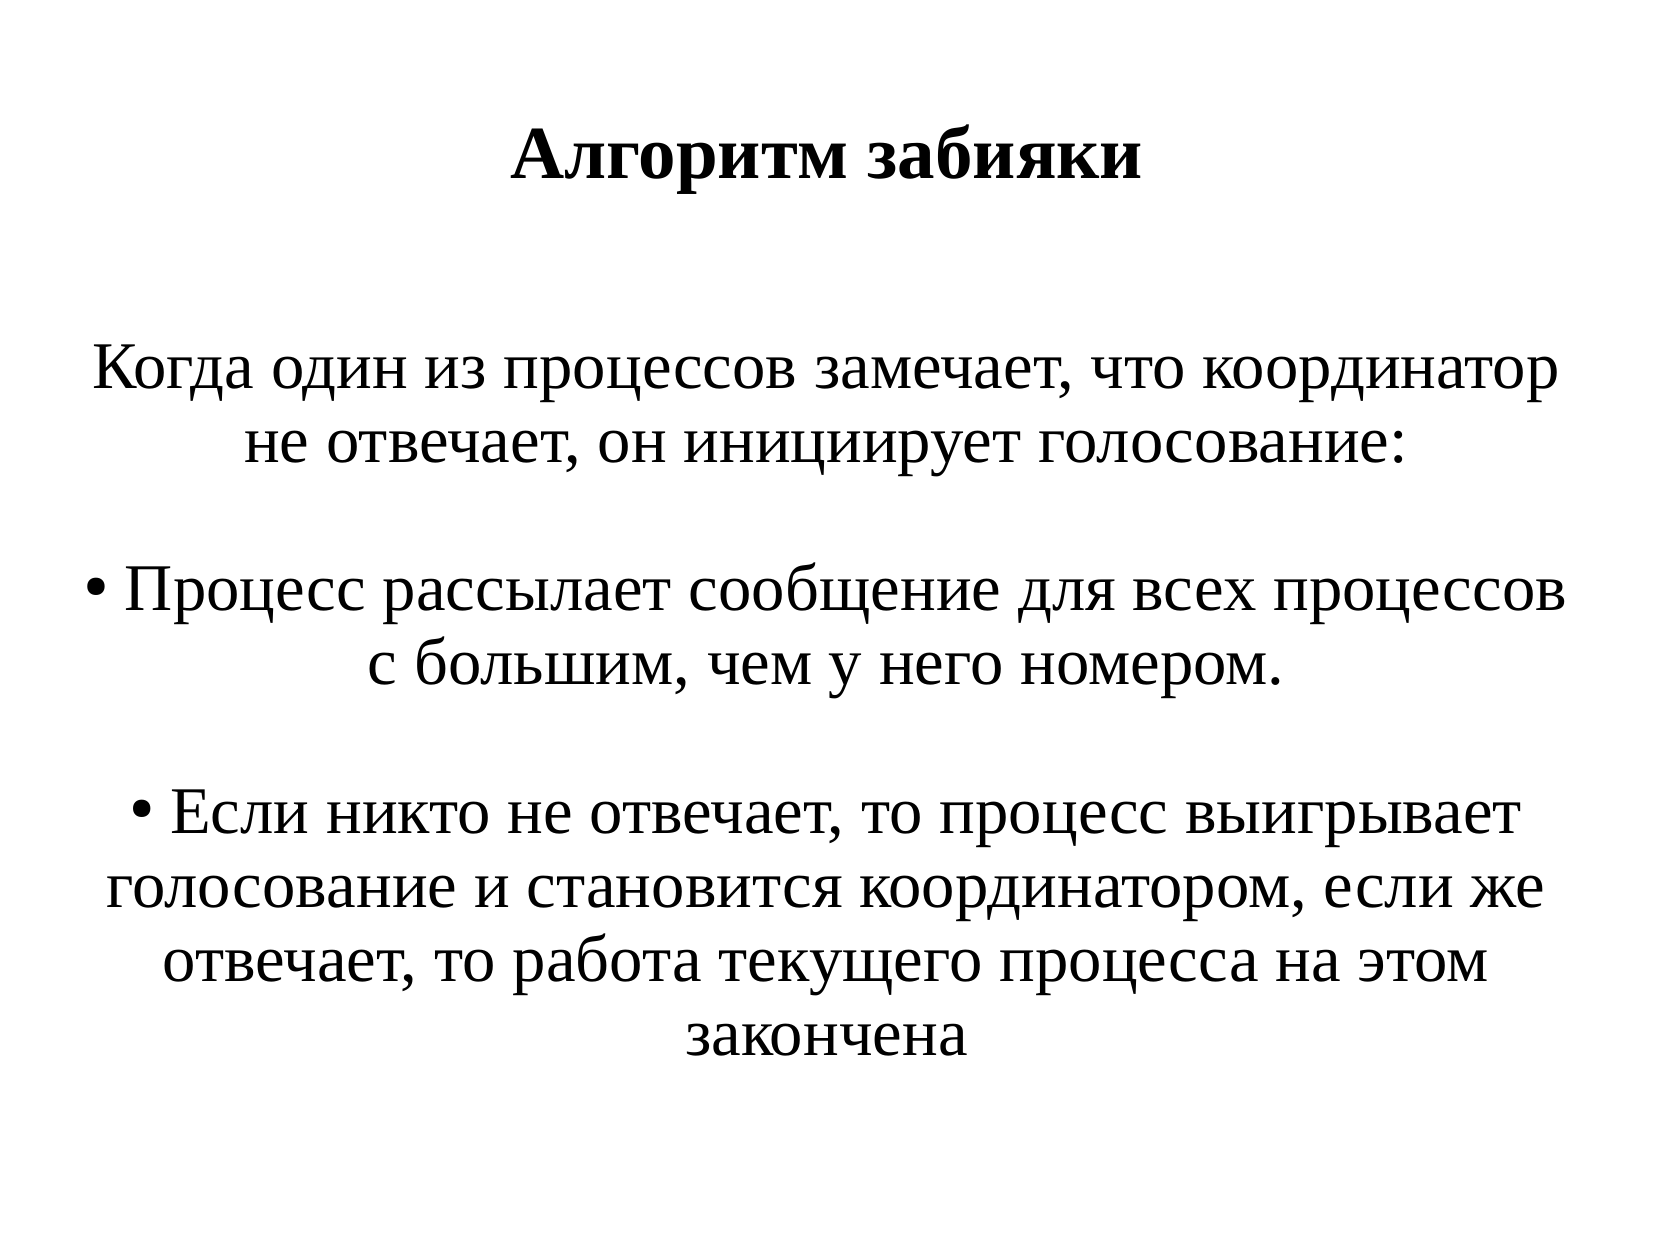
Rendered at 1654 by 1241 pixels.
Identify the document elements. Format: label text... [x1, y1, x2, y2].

title Алгоритм забияки [82, 49, 1571, 257]
subtitle Когда один из процессов замечает, что координатор не отвечает, он инициирует голосование: Процесс рассылает сообщение для всех процессов с большим, чем у него номером. Если никто не отвечает, то процесс выигрывает голосование и становится координатором, если же отвечает, то работа текущего процесса на этом закончена [82, 297, 1571, 1102]
